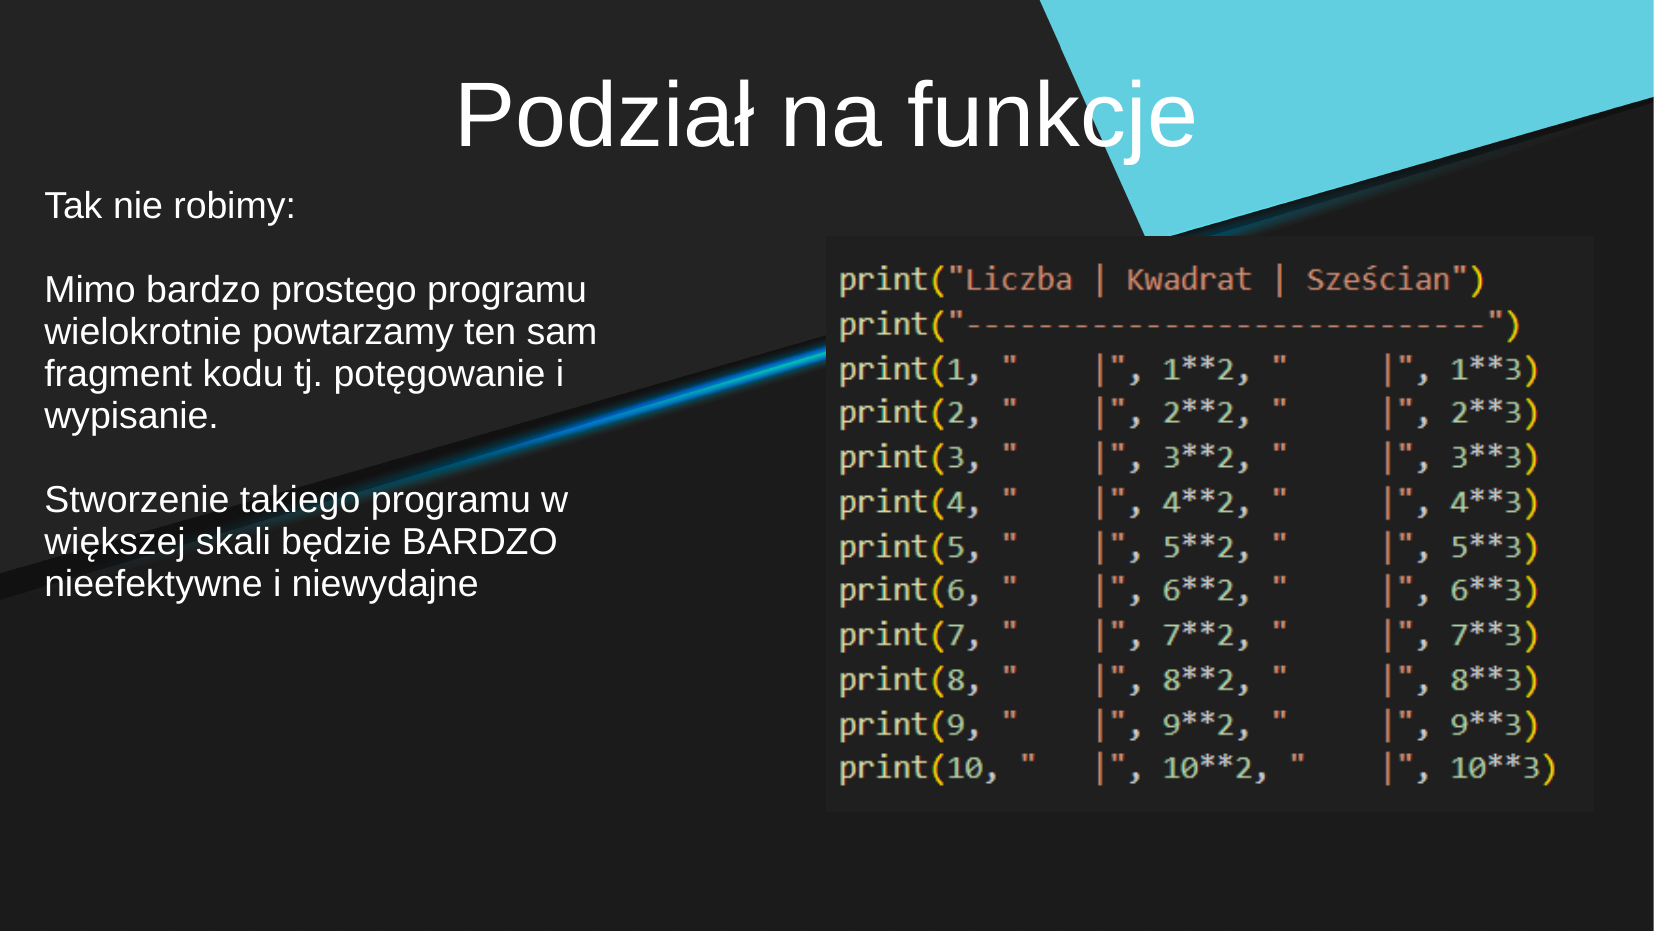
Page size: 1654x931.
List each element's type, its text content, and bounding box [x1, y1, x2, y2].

text_box Tak nie robimy: Mimo bardzo prostego programu wielokrotnie powtarzamy ten sam fragment kodu tj. potęgowanie i wypisanie. Stworzenie takiego programu w większej skali będzie BARDZO nieefektywne i niewydajne [29, 177, 709, 902]
title Podział na funkcje [82, 37, 1571, 193]
picture [0, 0, 1654, 931]
